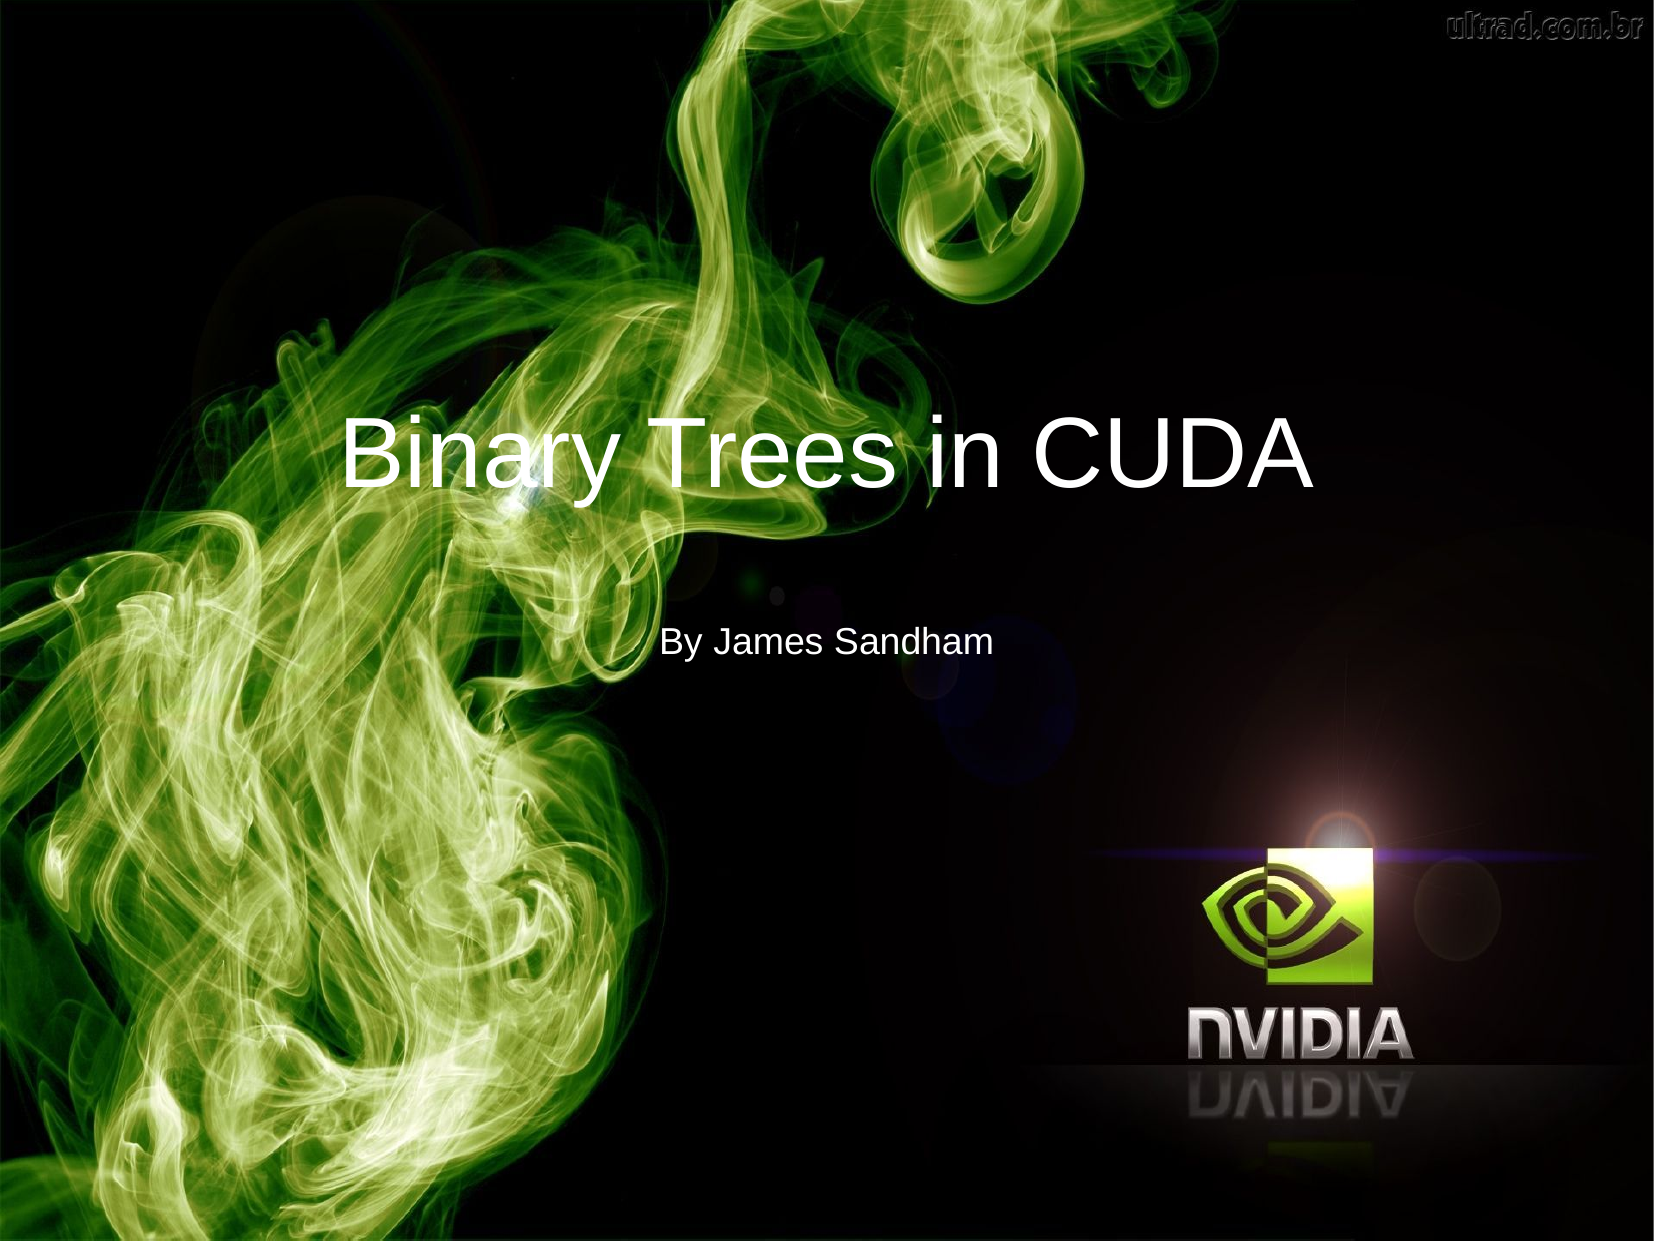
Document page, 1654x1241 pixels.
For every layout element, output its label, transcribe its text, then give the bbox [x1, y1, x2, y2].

picture [0, 0, 1654, 1241]
subtitle Binary Trees in CUDA By James Sandham [82, 49, 1571, 1010]
